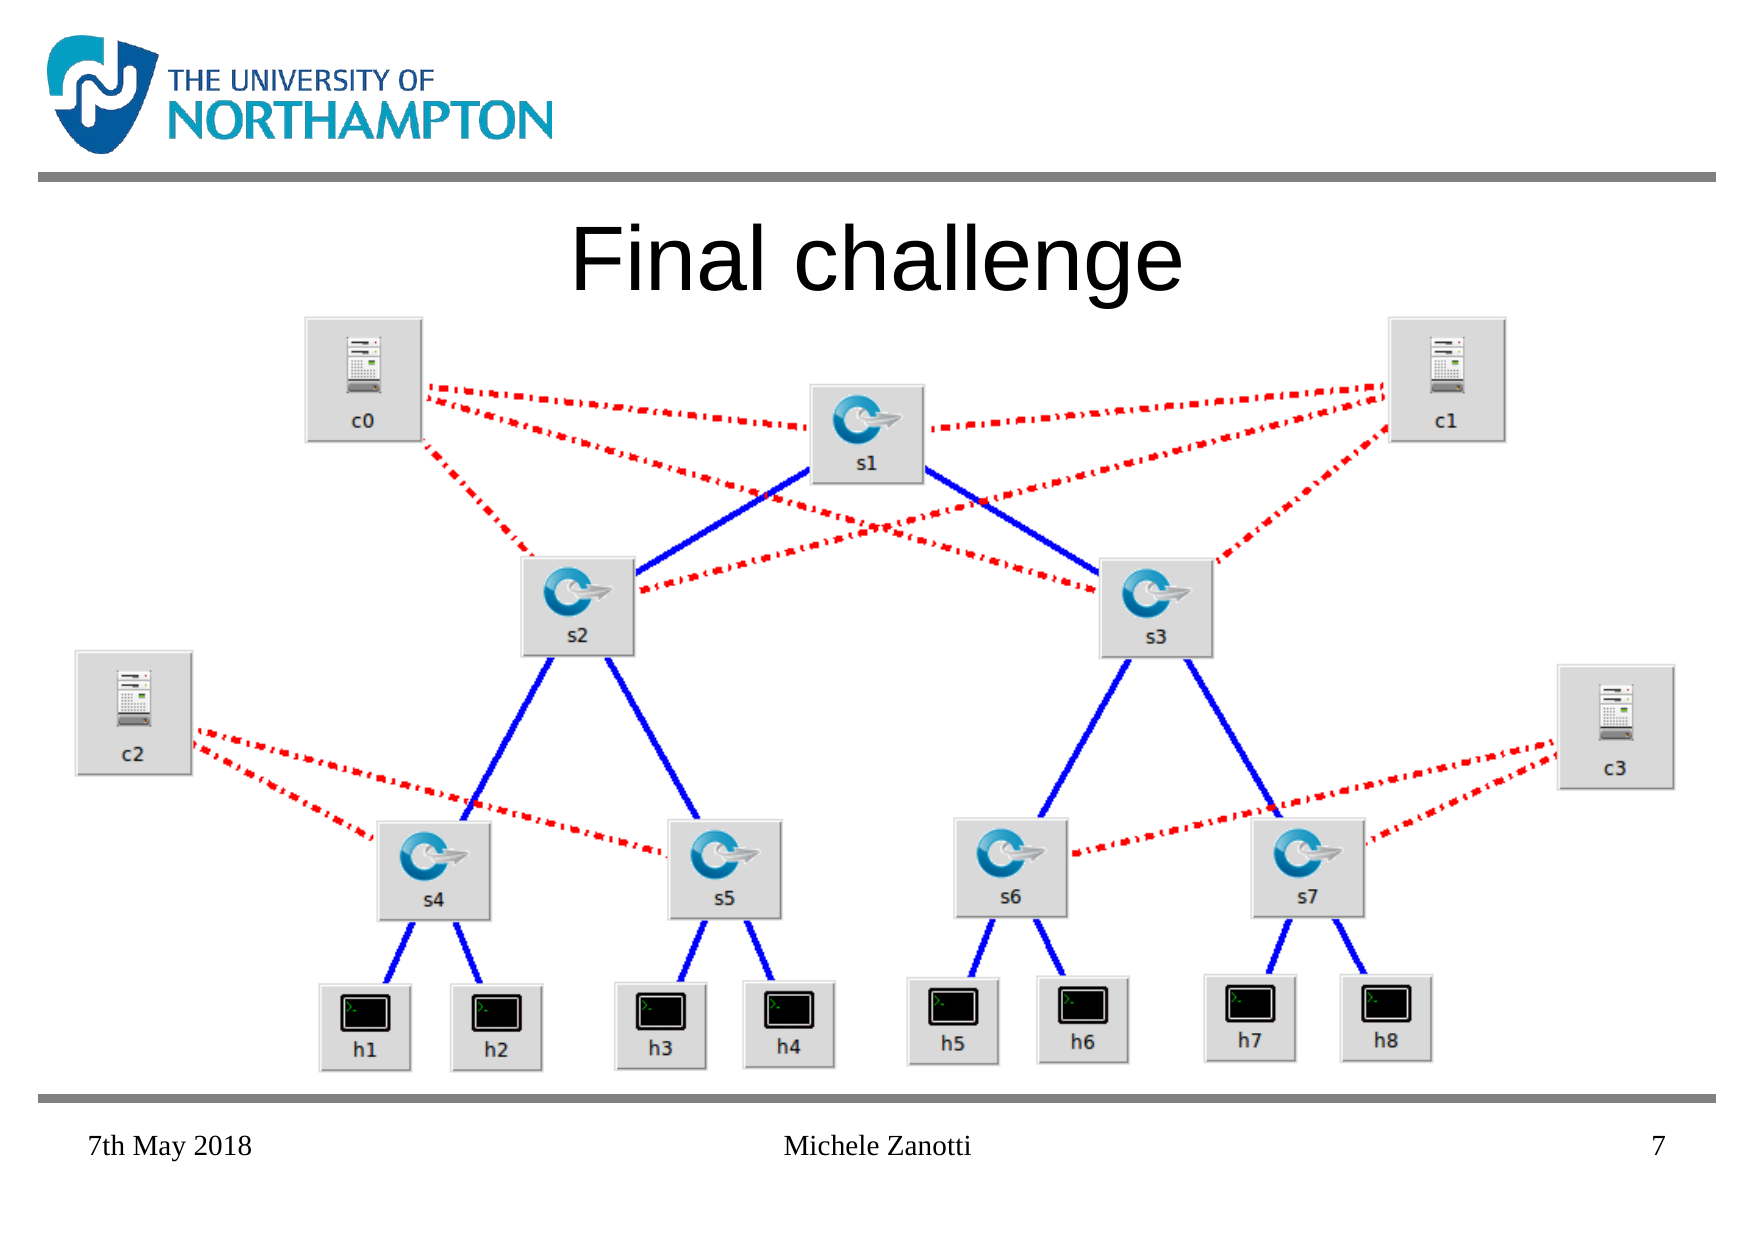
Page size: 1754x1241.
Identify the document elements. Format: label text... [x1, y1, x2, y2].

picture [47, 35, 552, 154]
title Final challenge [88, 200, 1668, 309]
picture [47, 35, 79, 69]
picture [64, 309, 1690, 1079]
